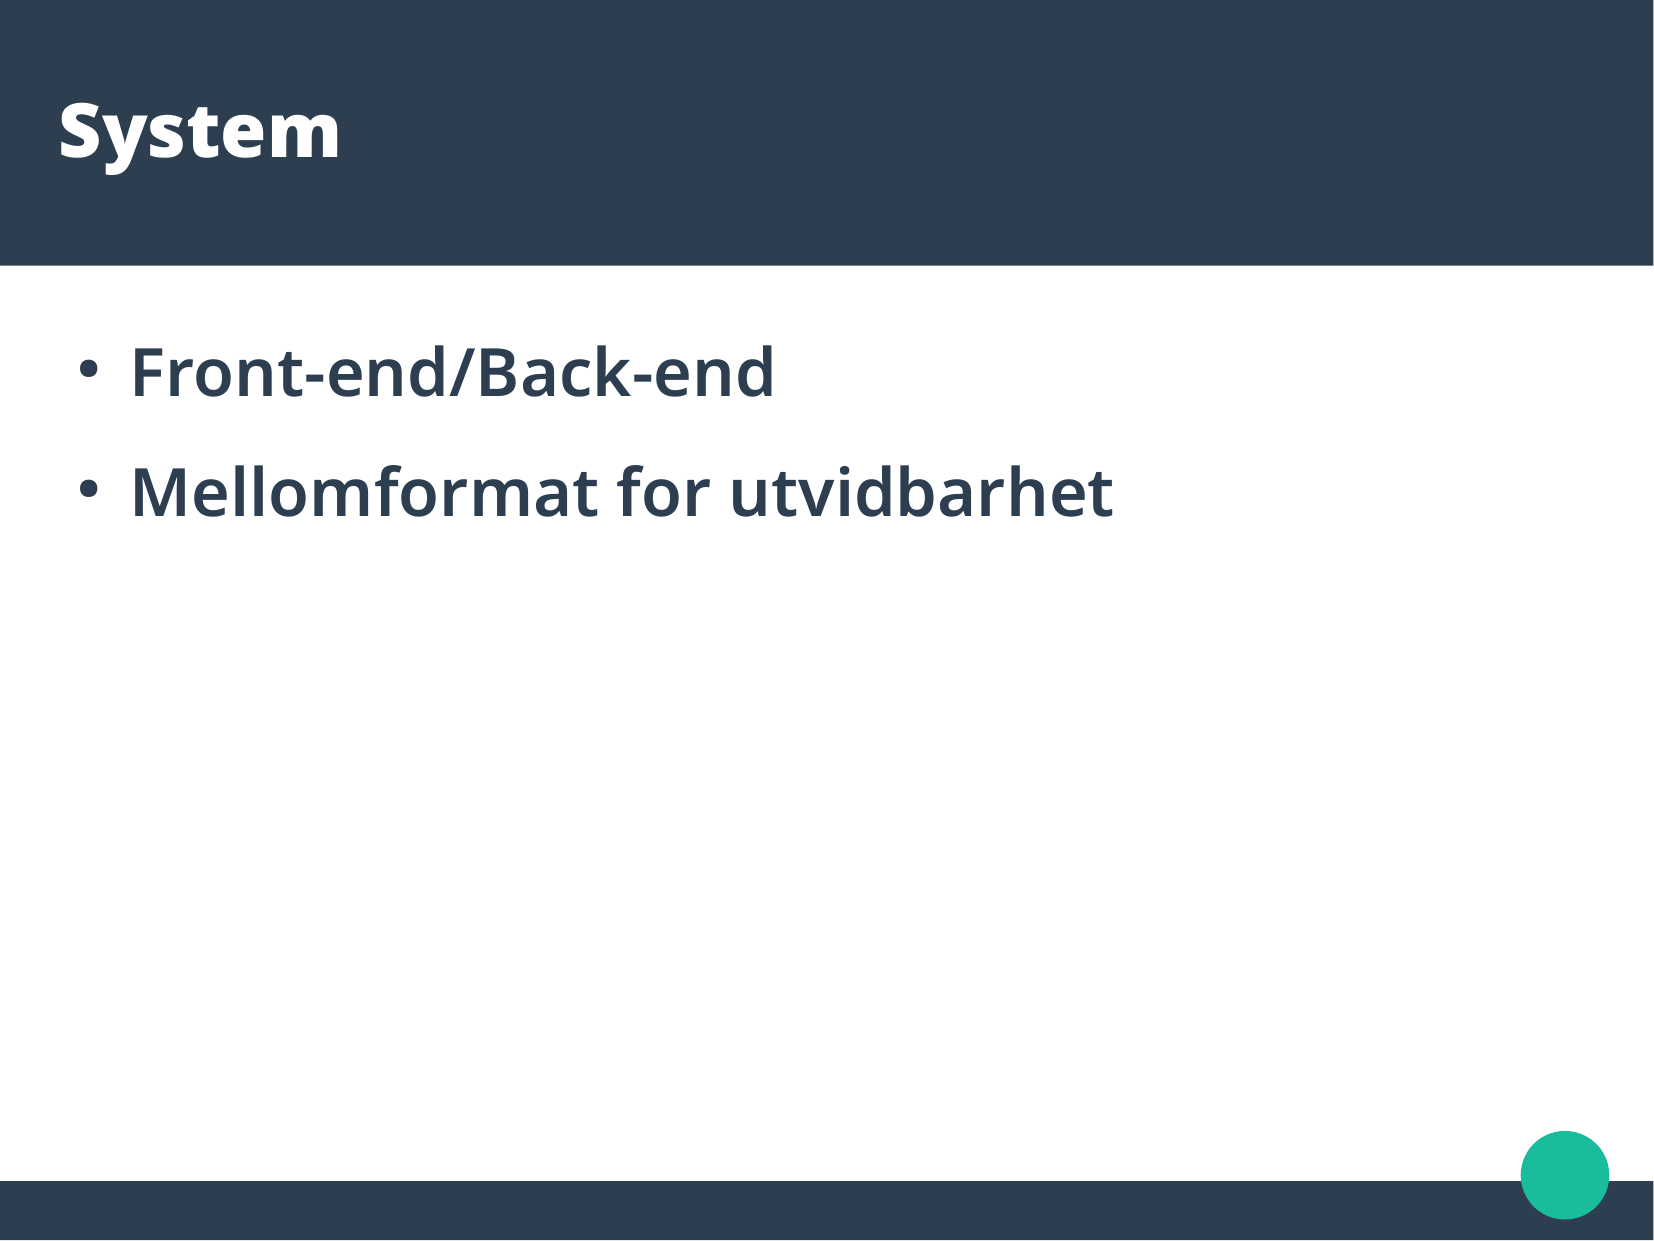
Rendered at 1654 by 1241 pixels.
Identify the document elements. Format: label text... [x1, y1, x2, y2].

title System [59, 49, 1595, 207]
list Front-end/Back-end Mellomformat for utvidbarhet [59, 324, 1595, 1152]
